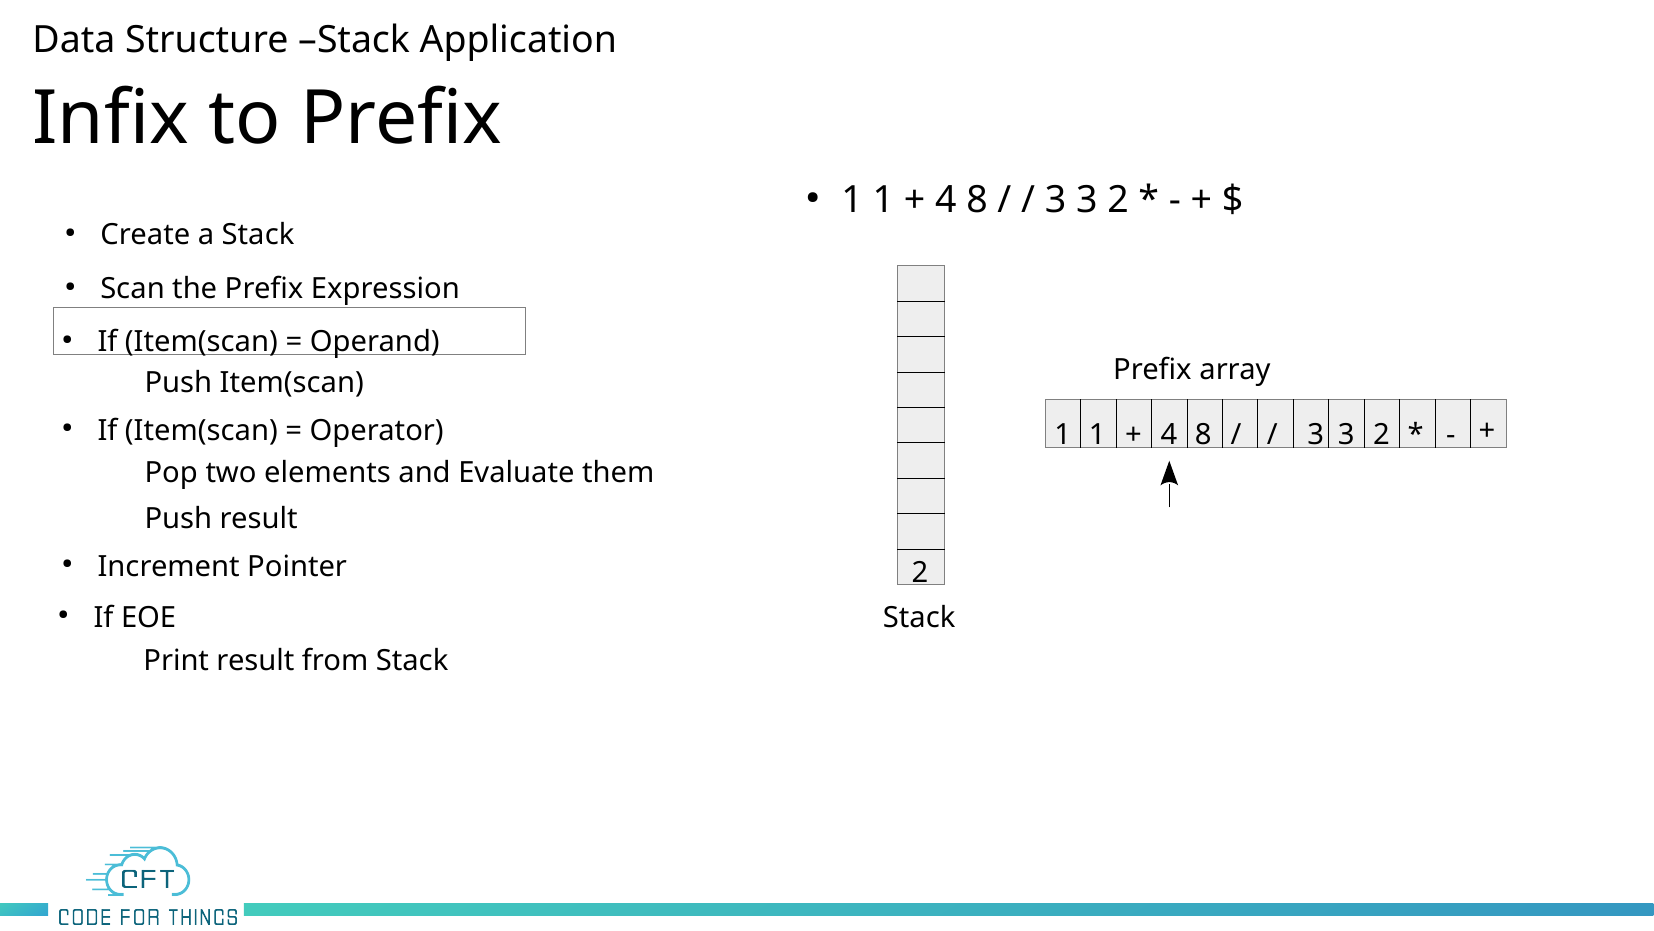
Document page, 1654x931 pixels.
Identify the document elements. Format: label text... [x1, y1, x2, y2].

text_box 1 1 + 4 8 / / 3 3 2 * - + $ [791, 165, 1377, 225]
text_box [1258, 399, 1293, 405]
text_box [897, 337, 945, 372]
text_box - [1431, 405, 1472, 455]
text_box [897, 302, 945, 336]
text_box Pop two elements and Evaluate them [94, 443, 709, 502]
text_box [1223, 399, 1257, 405]
text_box + [1463, 401, 1518, 451]
text_box [1365, 399, 1399, 405]
text_box 1 [1074, 406, 1123, 456]
text_box [897, 514, 945, 543]
title Data Structure –Stack Application Infix to Prefix [32, 12, 1536, 166]
text_box / [1252, 405, 1301, 456]
text_box 3 [1341, 405, 1372, 455]
text_box 4 [1145, 405, 1180, 455]
text_box [1400, 399, 1435, 405]
text_box Push Item(scan) [94, 373, 426, 401]
text_box If (Item(scan) = Operator) [47, 401, 496, 461]
text_box Stack [868, 588, 979, 638]
text_box Push result [94, 490, 426, 550]
text_box [1117, 399, 1151, 405]
text_box [897, 373, 945, 407]
text_box If (Item(scan) = Operand) [47, 312, 491, 373]
text_box [897, 479, 945, 513]
picture [59, 846, 237, 925]
text_box 2 [1372, 405, 1407, 455]
text_box 2 [896, 543, 946, 593]
text_box [1188, 399, 1222, 405]
text_box [897, 408, 945, 442]
text_box / [1215, 405, 1252, 456]
text_box Prefix array [1098, 340, 1312, 390]
text_box [897, 265, 945, 301]
text_box [1329, 399, 1364, 405]
text_box [1045, 399, 1080, 405]
text_box If EOE [43, 588, 375, 638]
text_box + [1110, 405, 1145, 455]
text_box Create a Stack [50, 206, 355, 266]
text_box Scan the Prefix Expression [50, 259, 537, 319]
text_box Increment Pointer [47, 537, 621, 597]
text_box [1081, 399, 1116, 406]
text_box [1436, 399, 1470, 405]
text_box * [1407, 405, 1431, 455]
text_box 3 [1292, 405, 1341, 455]
text_box [1152, 399, 1187, 405]
text_box Print result from Stack [93, 631, 615, 691]
text_box 8 [1180, 405, 1229, 455]
text_box [491, 319, 526, 355]
text_box [1294, 399, 1328, 405]
text_box [897, 443, 945, 478]
text_box 1 [1039, 405, 1088, 455]
